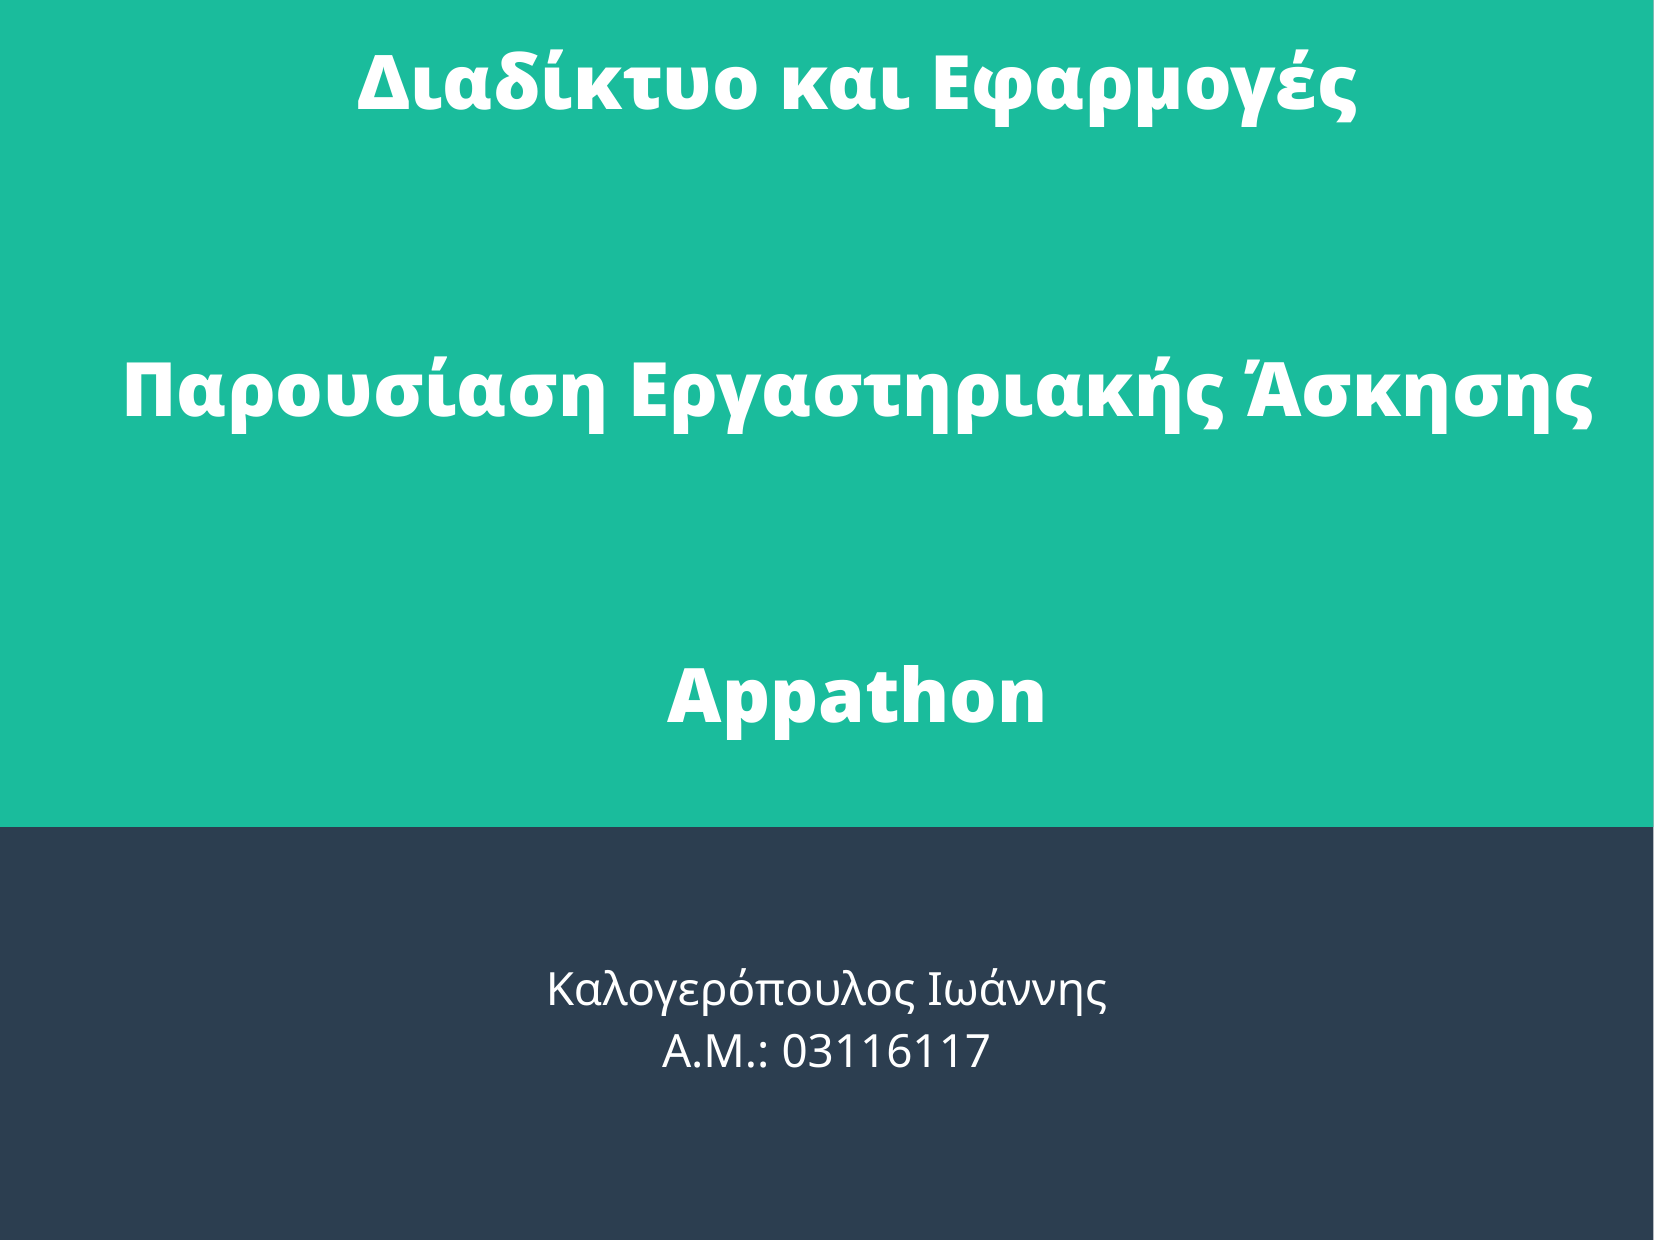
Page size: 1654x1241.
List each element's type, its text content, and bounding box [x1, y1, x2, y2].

title Διαδίκτυο και Εφαρμογές Παρουσίαση Εργαστηριακής Άσκησης Appathon [90, 0, 1626, 755]
subtitle Καλογερόπουλος Ιωάννης Α.Μ.: 03116117 [59, 856, 1595, 1182]
